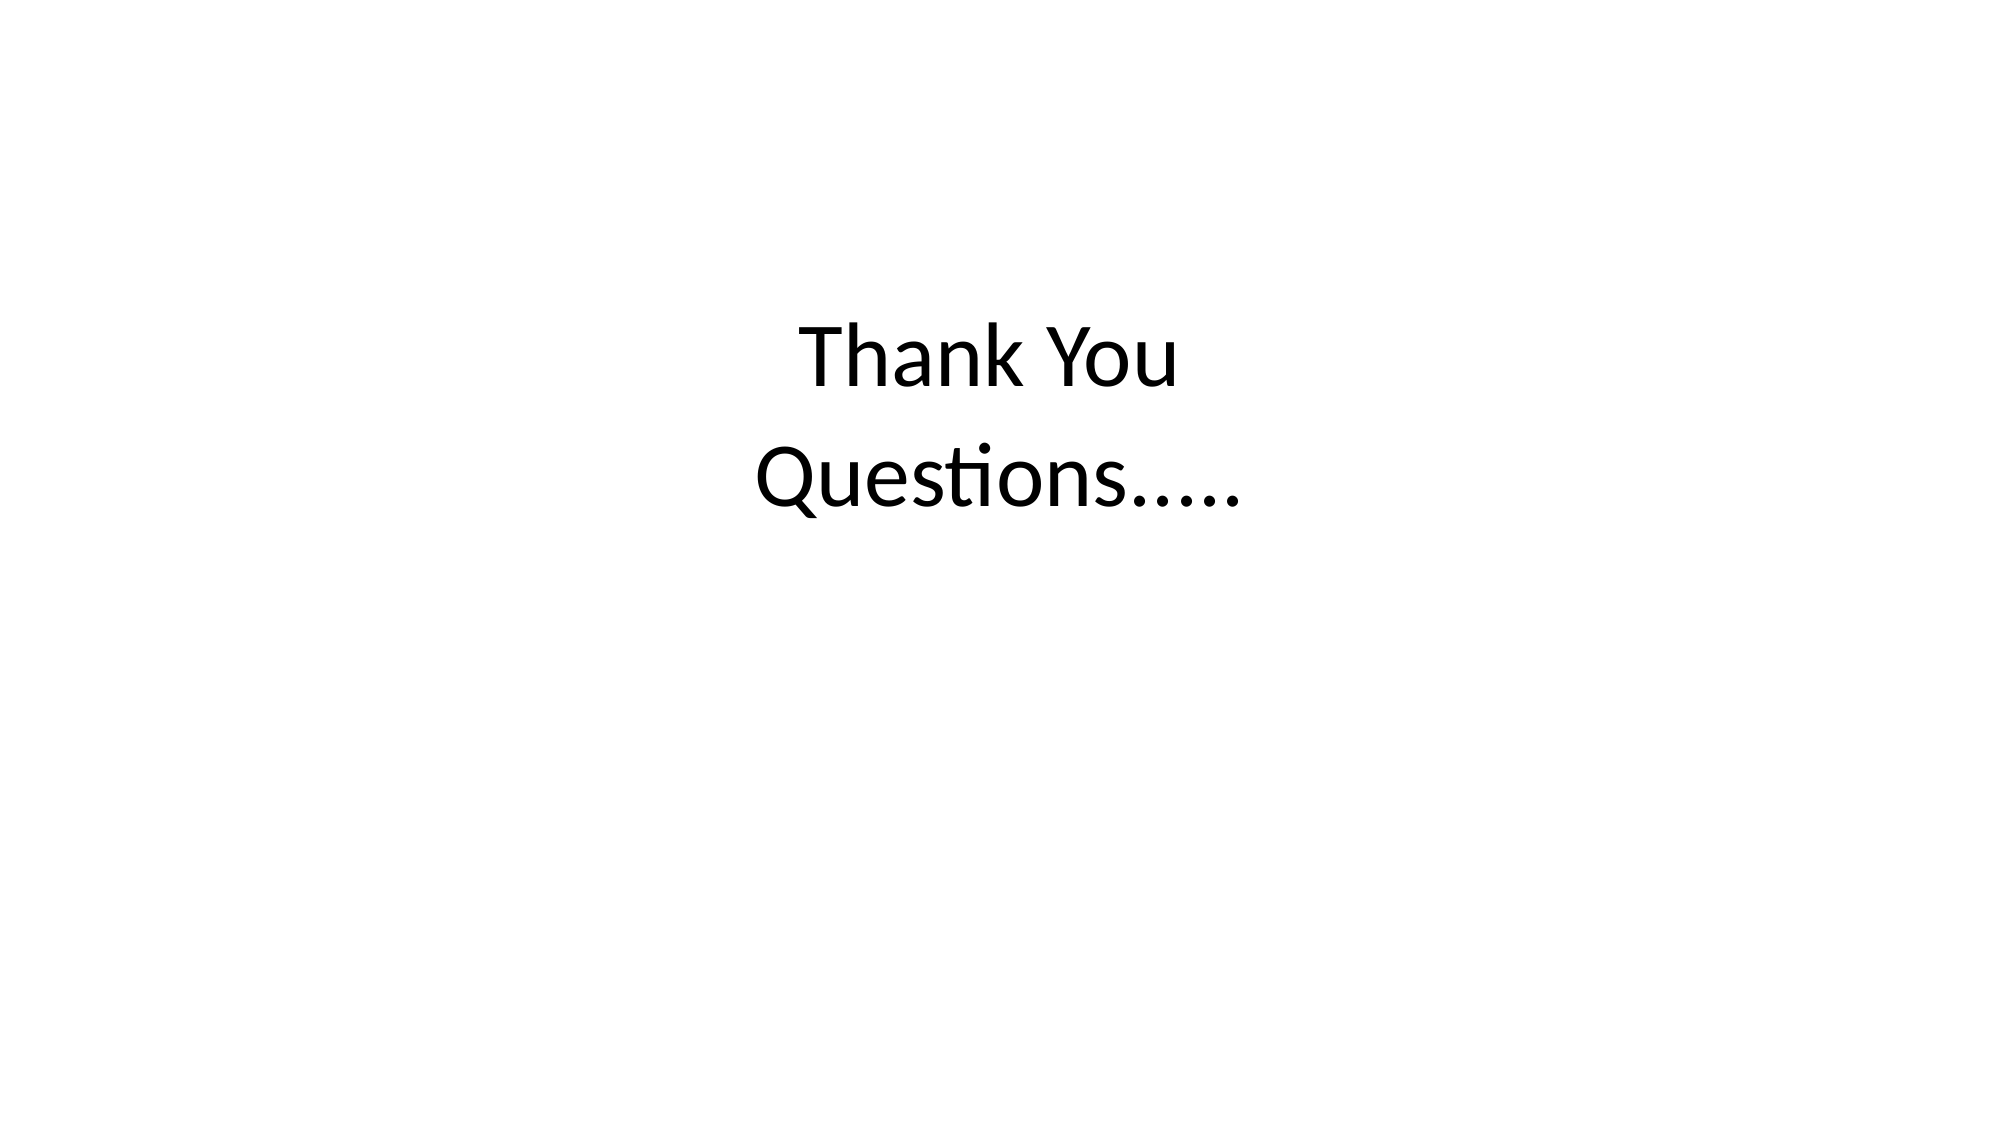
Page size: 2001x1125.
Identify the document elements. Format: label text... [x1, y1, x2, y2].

list Thank You Questions..... [137, 299, 1863, 1014]
